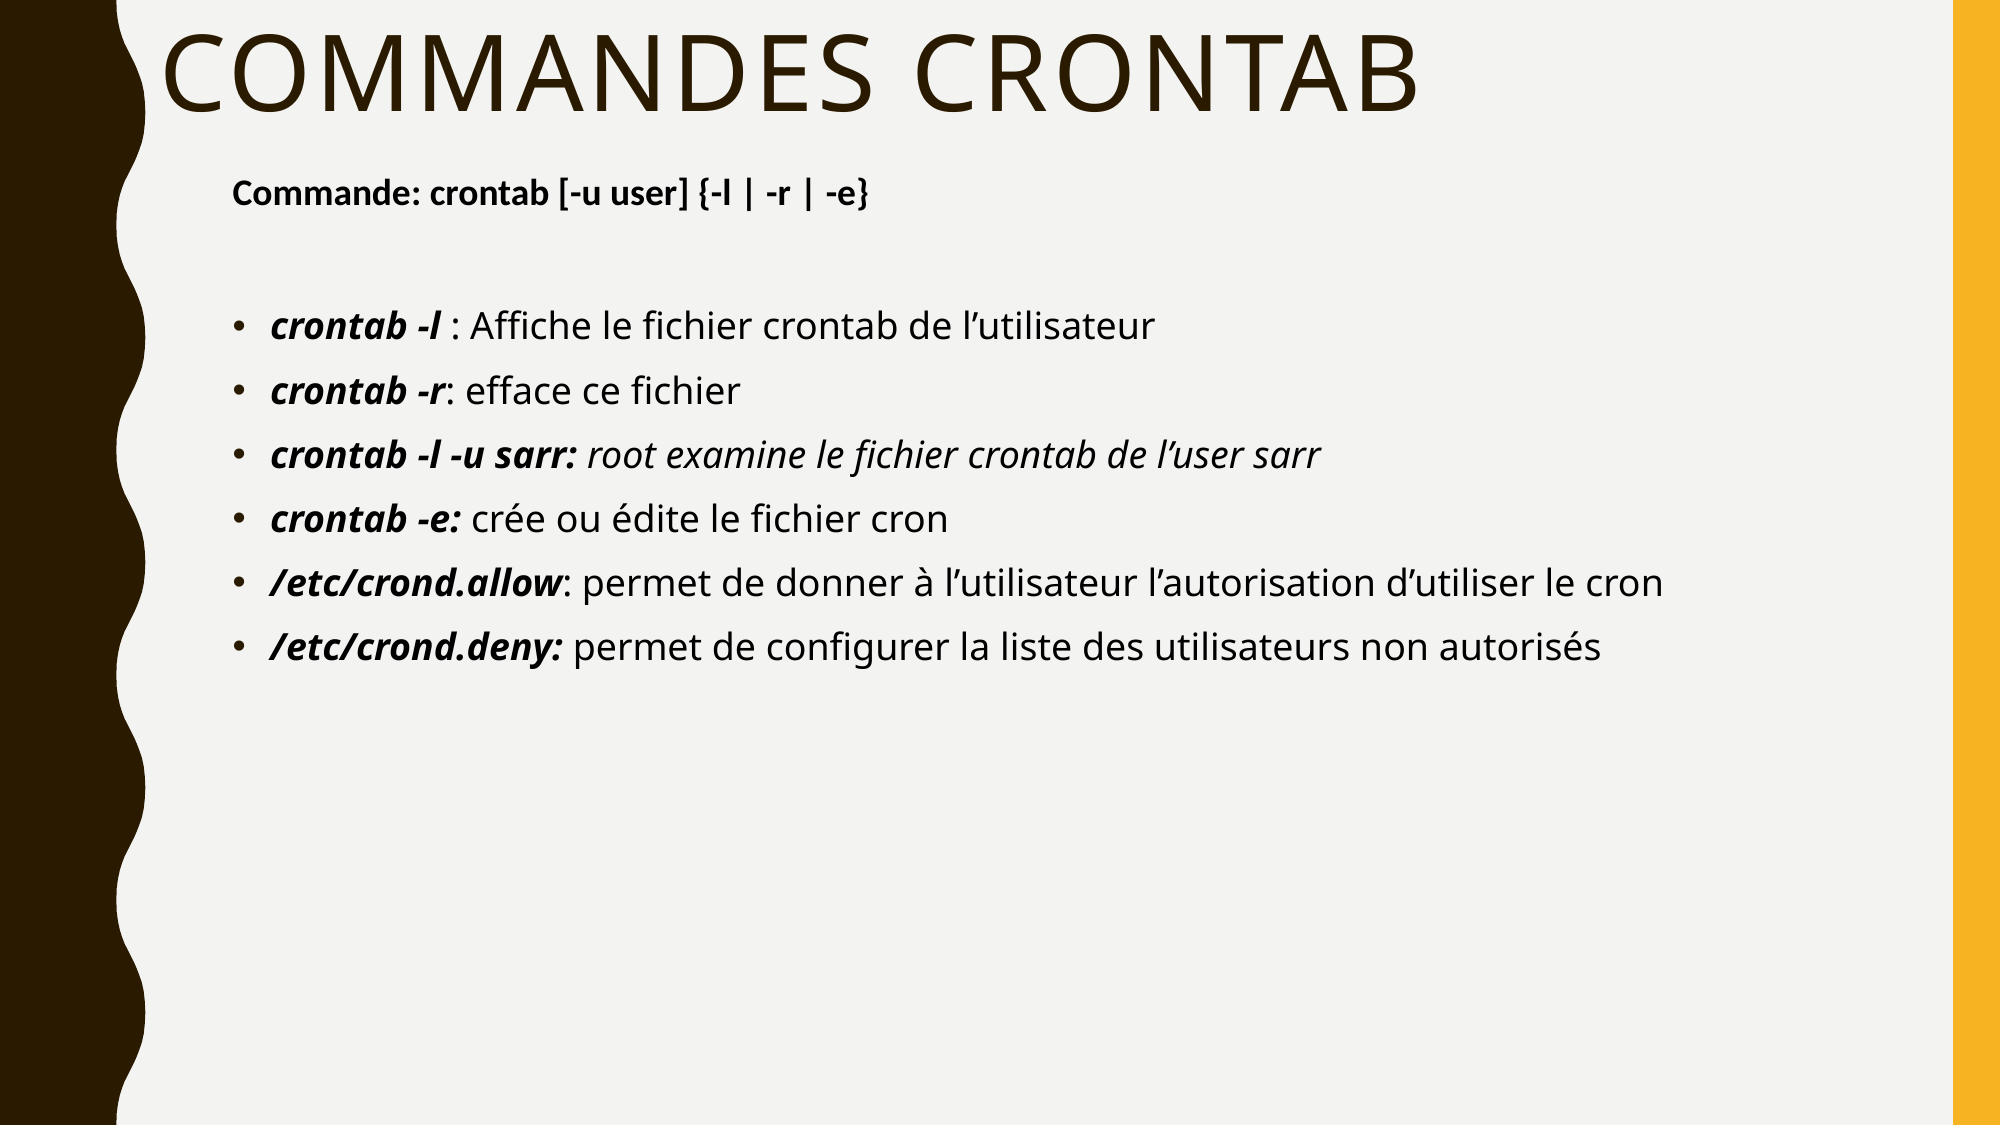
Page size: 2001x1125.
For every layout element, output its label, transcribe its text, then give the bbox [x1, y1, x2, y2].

text_box Commande: crontab [-u user] {-l | -r | -e} [217, 160, 1471, 222]
list crontab -l : Affiche le fichier crontab de l’utilisateur crontab -r: efface ce fichier crontab -l -u sarr: root examine le fichier crontab de l’user sarr crontab -e: crée ou édite le fichier cron /etc/crond.allow: permet de donner à l’utilisateur l’autorisation d’utiliser le cron /etc/crond.deny: permet de configurer la liste des utilisateurs non autorisés [217, 290, 1888, 727]
title Commandes crontab [144, 12, 1814, 161]
